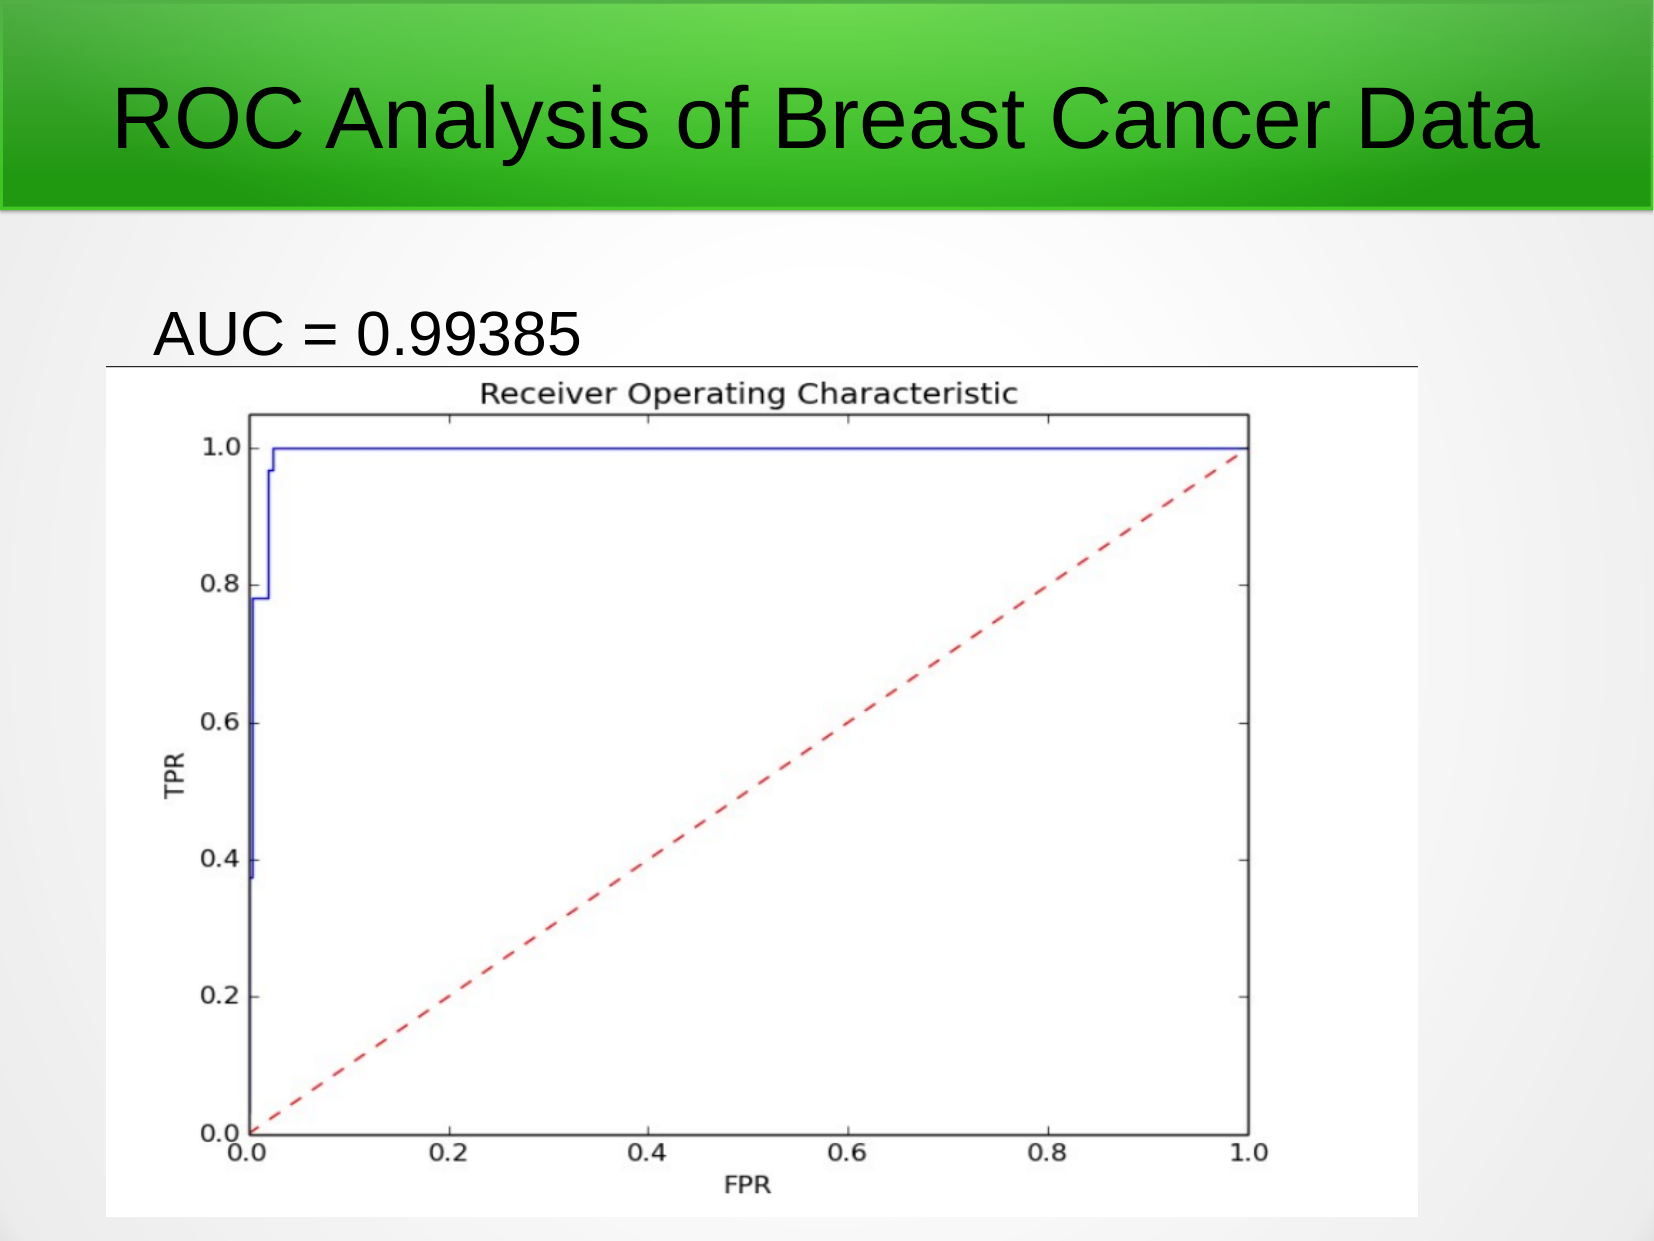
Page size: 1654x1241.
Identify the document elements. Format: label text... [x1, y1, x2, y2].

title ROC Analysis of Breast Cancer Data [82, 47, 1571, 189]
list AUC = 0.99385 [82, 299, 1571, 1019]
picture [106, 366, 1418, 1217]
